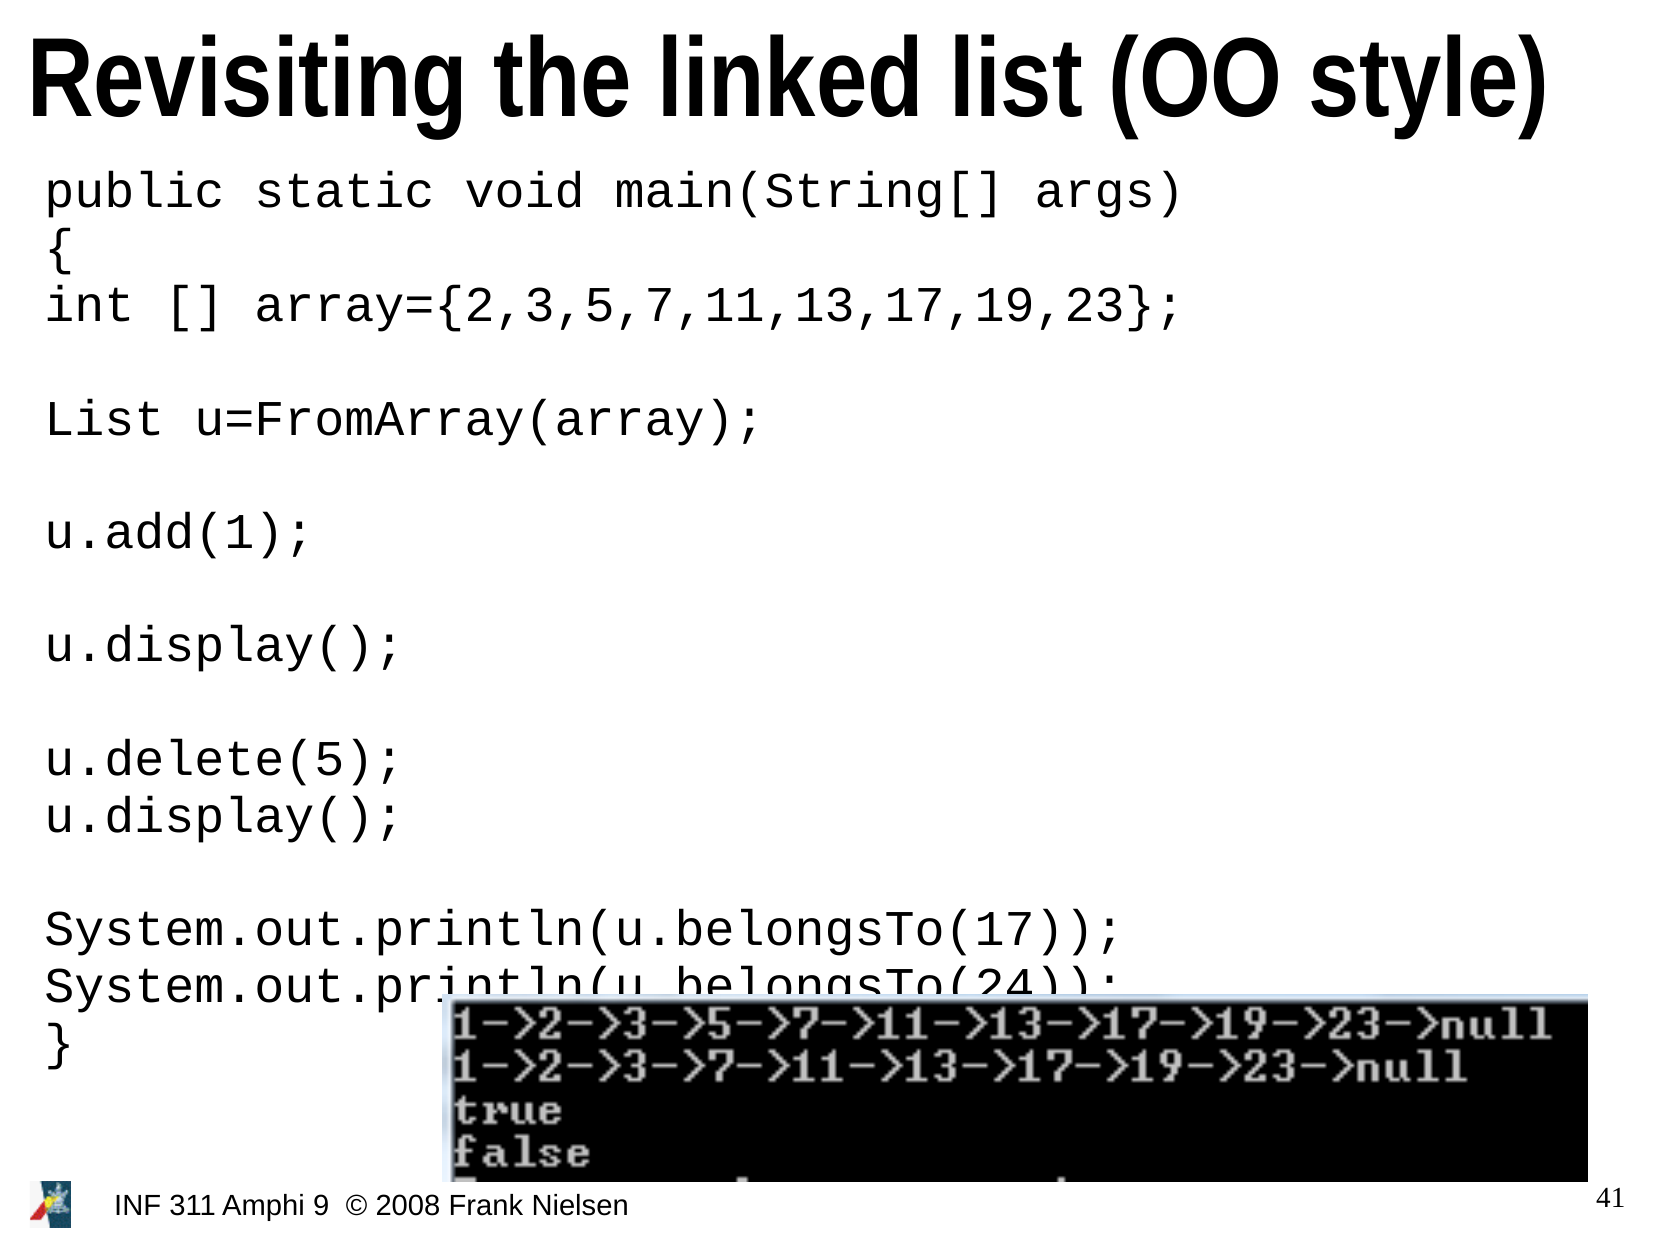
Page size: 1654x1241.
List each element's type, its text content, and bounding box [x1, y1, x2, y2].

text_box public static void main(String[] args) { int [] array={2,3,5,7,11,13,17,19,23}; List u=FromArray(array); u.add(1); u.display(); u.delete(5); u.display(); System.out.println(u.belongsTo(17)); System.out.println(u.belongsTo(24)); } [29, 158, 1200, 1034]
picture [29, 1181, 71, 1228]
picture [442, 994, 1588, 1182]
text_box Revisiting the linked list (OO style) [12, 4, 1565, 148]
